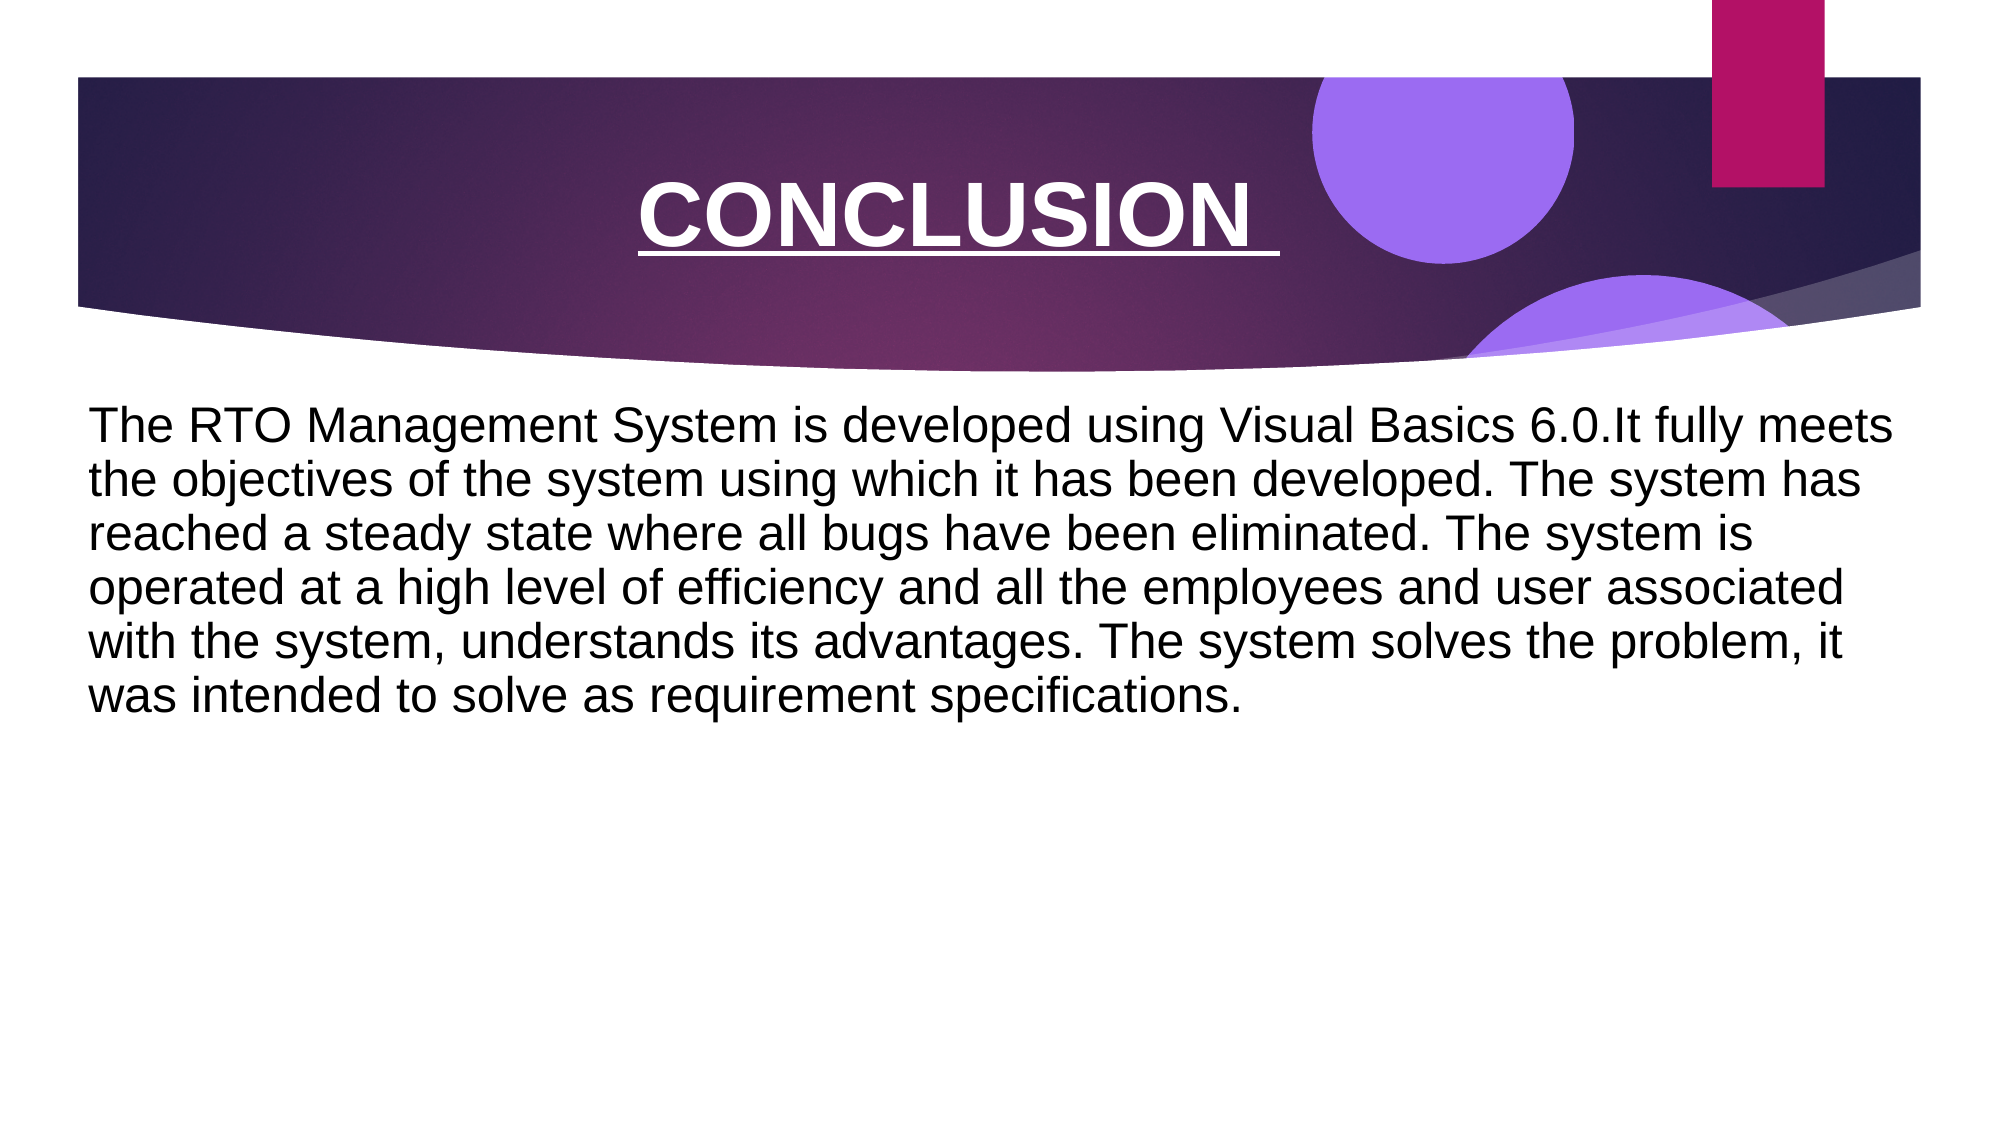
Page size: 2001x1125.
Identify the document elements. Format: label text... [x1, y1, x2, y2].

title CONCLUSION [189, 159, 1627, 276]
subtitle The RTO Management System is developed using Visual Basics 6.0.It fully meets the objectives of the system using which it has been developed. The system has reached a steady state where all bugs have been eliminated. The system is operated at a high level of efficiency and all the employees and user associated with the system, understands its advantages. The system solves the problem, it was intended to solve as requirement specifications. [73, 392, 1927, 806]
picture [1564, 78, 1920, 300]
picture [79, 78, 1613, 371]
